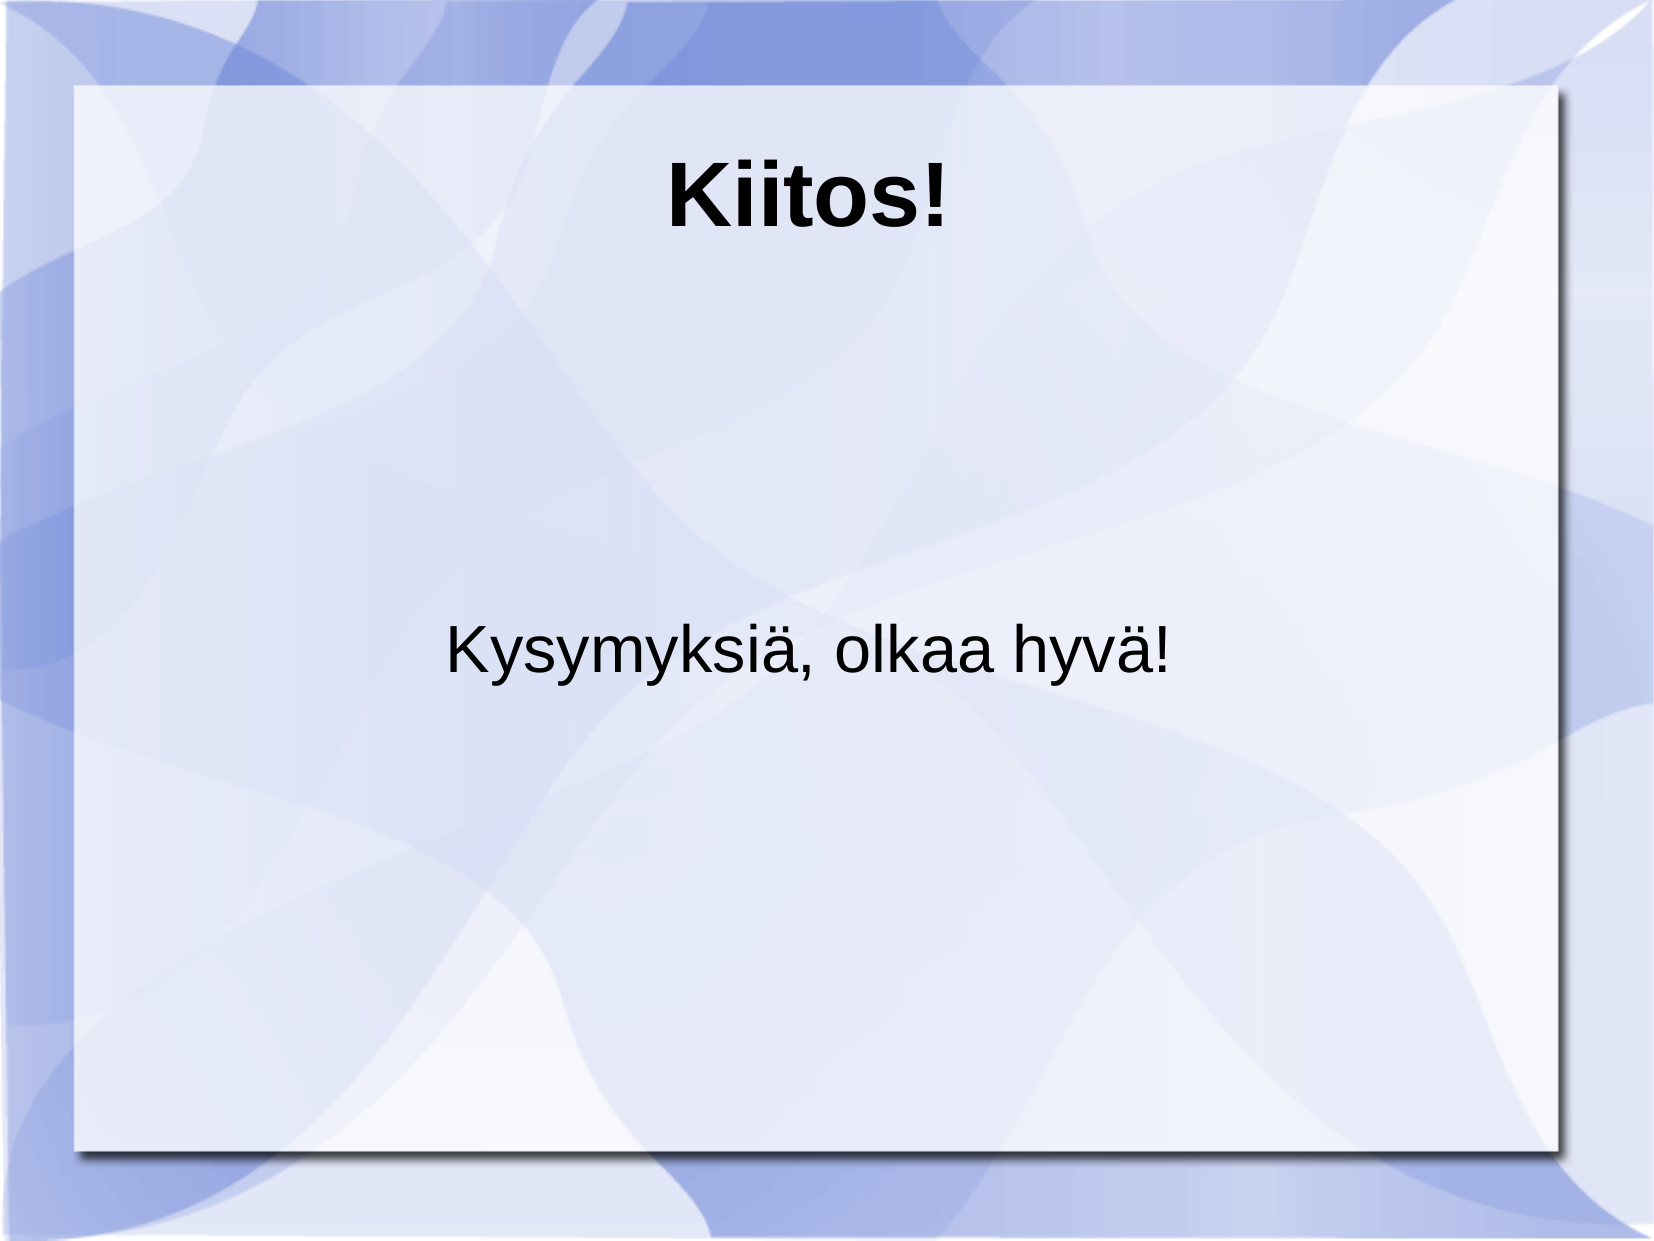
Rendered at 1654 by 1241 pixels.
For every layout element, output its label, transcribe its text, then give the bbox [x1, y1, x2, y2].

title Kiitos! [82, 90, 1536, 298]
subtitle Kysymyksiä, olkaa hyvä! [129, 324, 1489, 975]
picture [0, 0, 1654, 1241]
